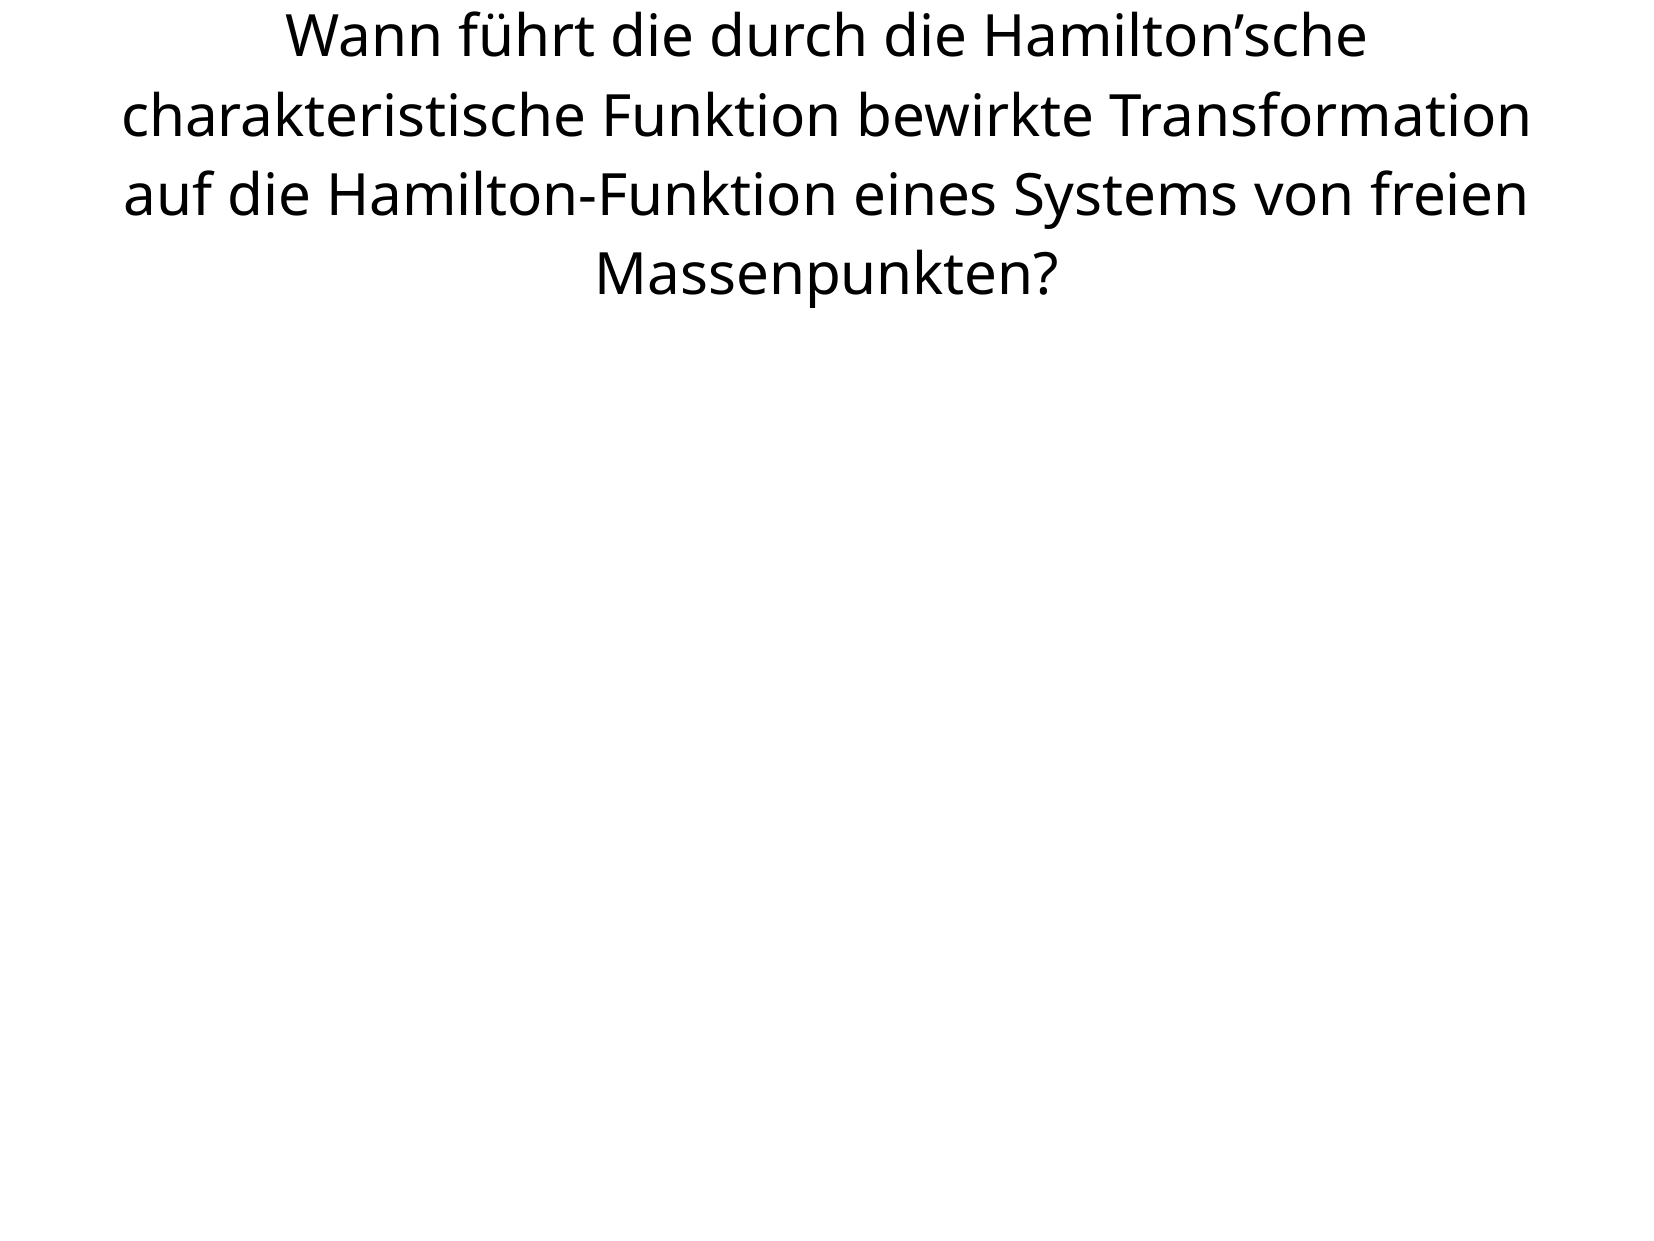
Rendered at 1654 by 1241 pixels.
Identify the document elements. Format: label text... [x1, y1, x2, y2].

title Wann führt die durch die Hamilton’sche charakteristische Funktion bewirkte Transformation auf die Hamilton-Funktion eines Systems von freien Massenpunkten? [82, 13, 1571, 293]
